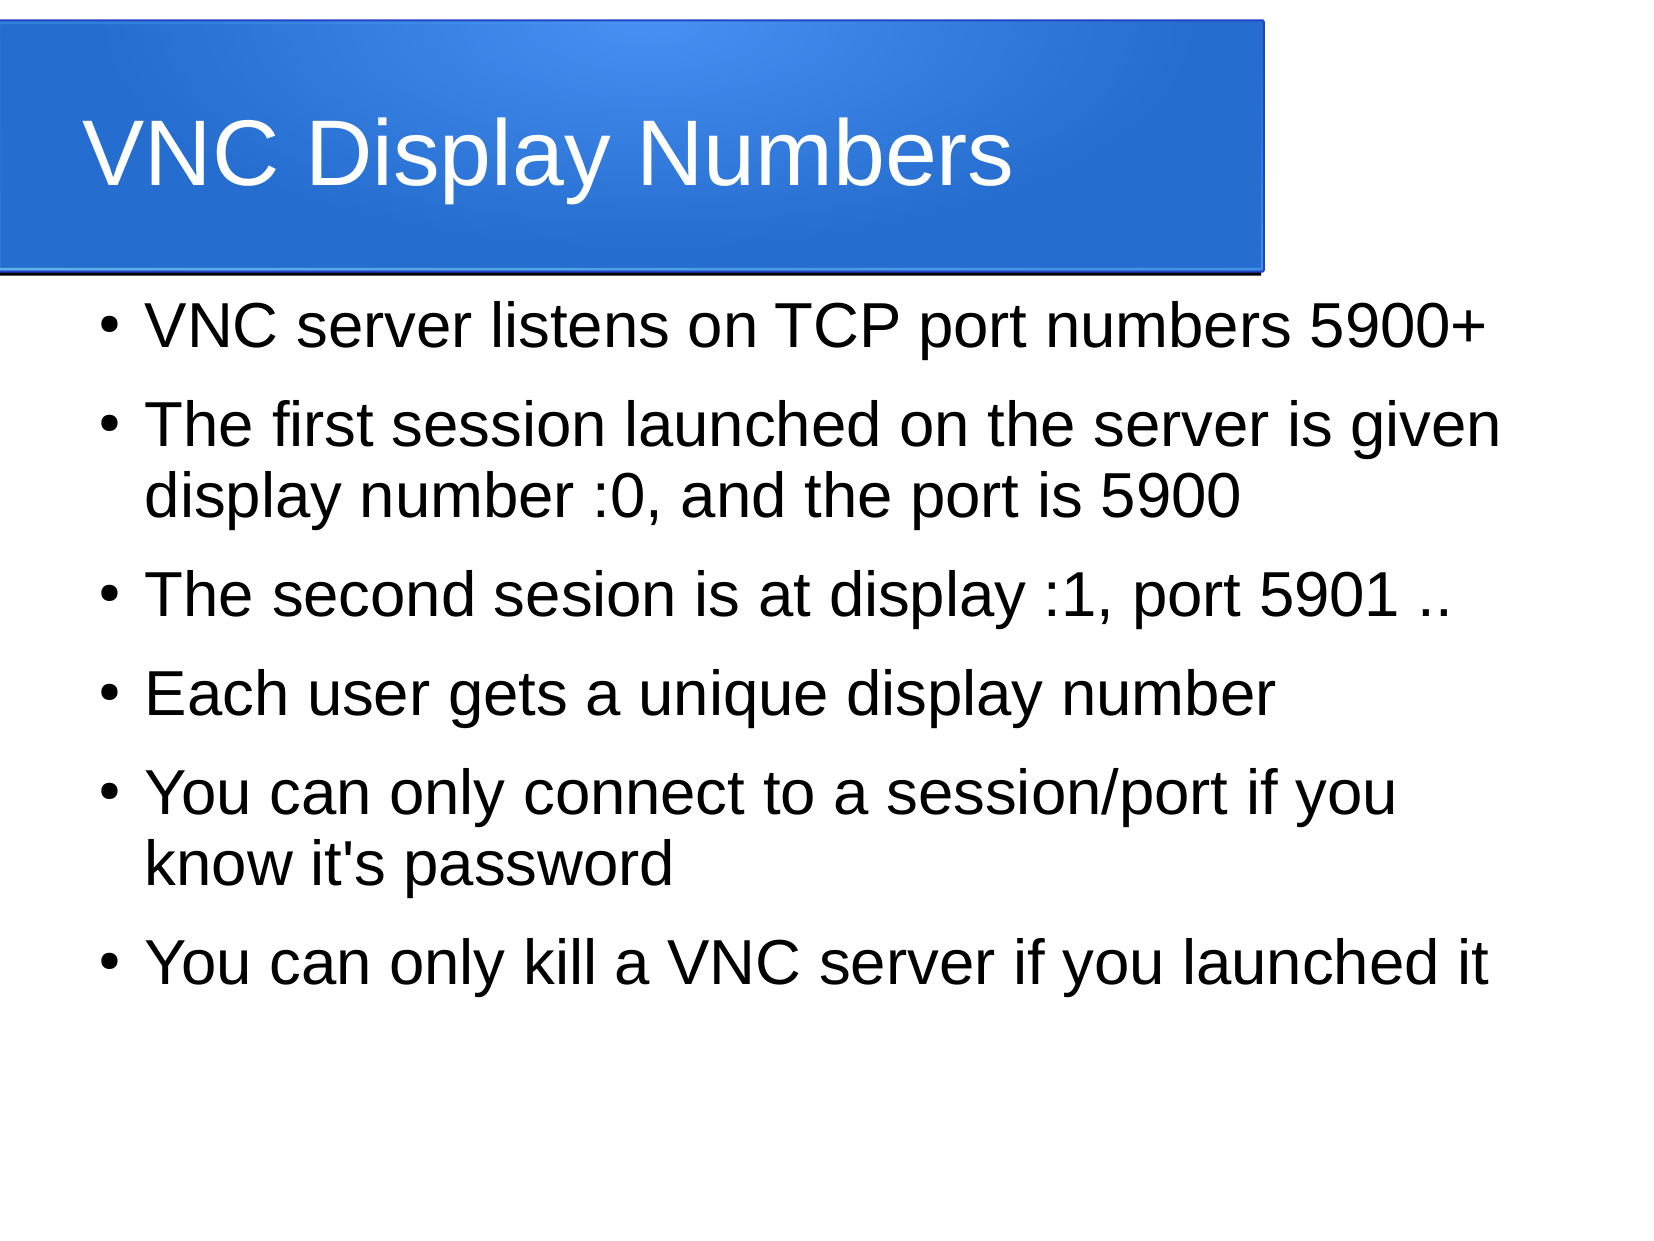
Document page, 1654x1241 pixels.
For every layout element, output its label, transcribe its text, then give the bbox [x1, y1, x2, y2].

title VNC Display Numbers [82, 49, 1250, 257]
list VNC server listens on TCP port numbers 5900+ The first session launched on the server is given display number :0, and the port is 5900 The second sesion is at display :1, port 5901 .. Each user gets a unique display number You can only connect to a session/port if you know it's password You can only kill a VNC server if you launched it [82, 290, 1538, 1010]
